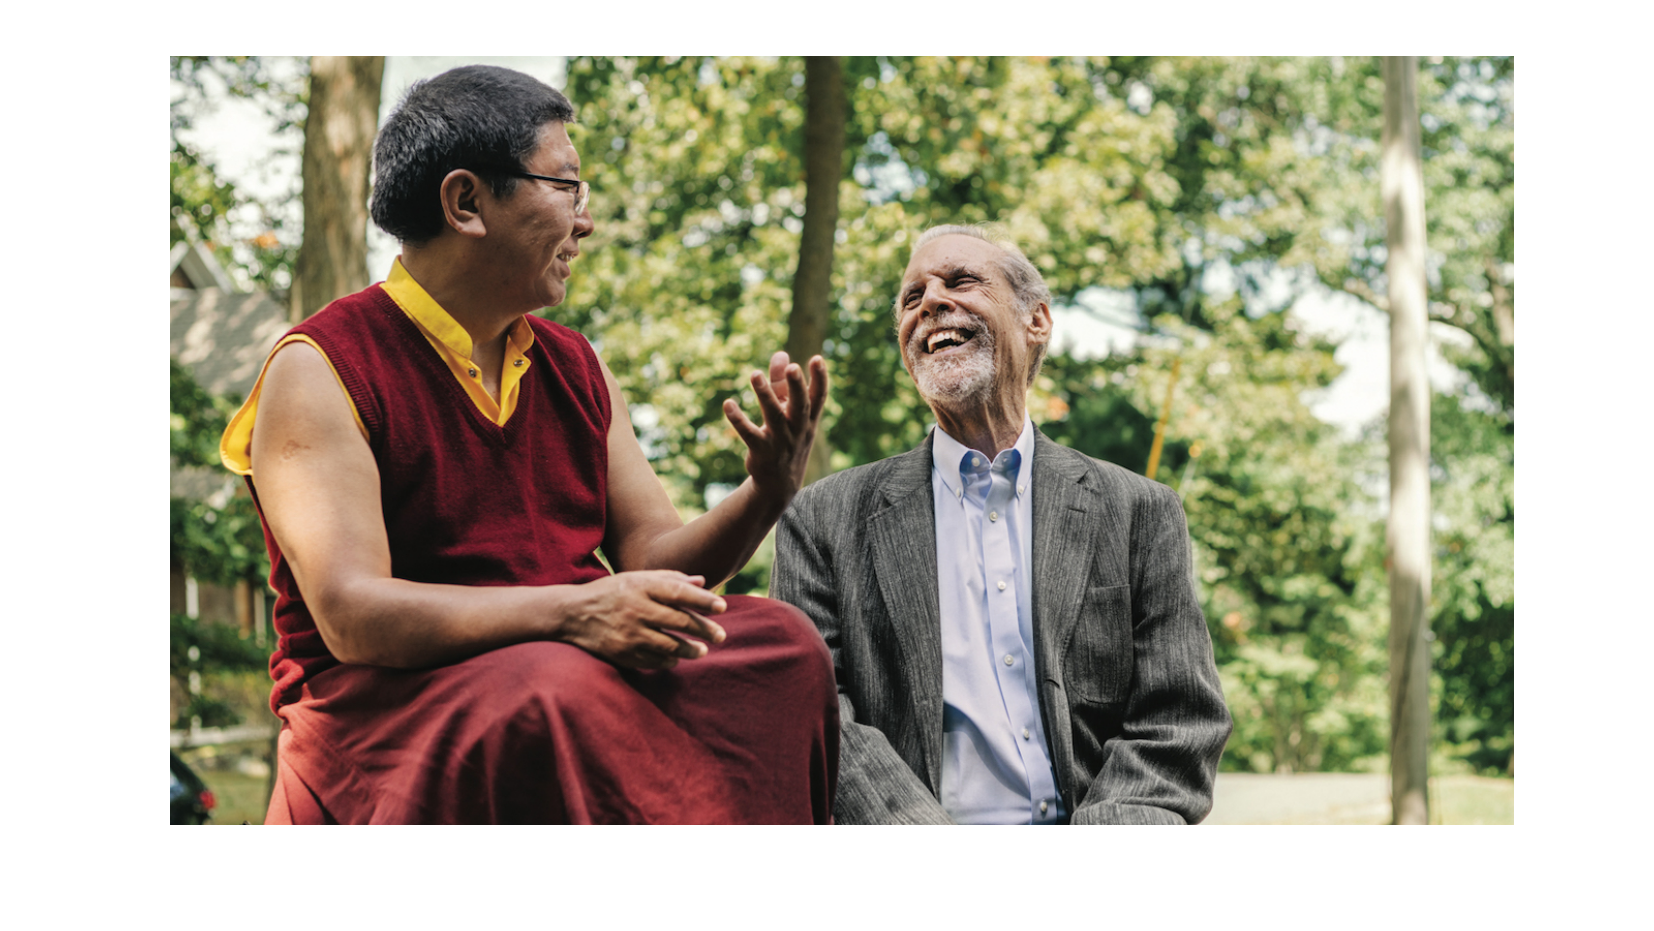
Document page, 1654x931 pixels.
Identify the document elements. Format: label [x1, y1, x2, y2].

picture [170, 56, 1514, 826]
